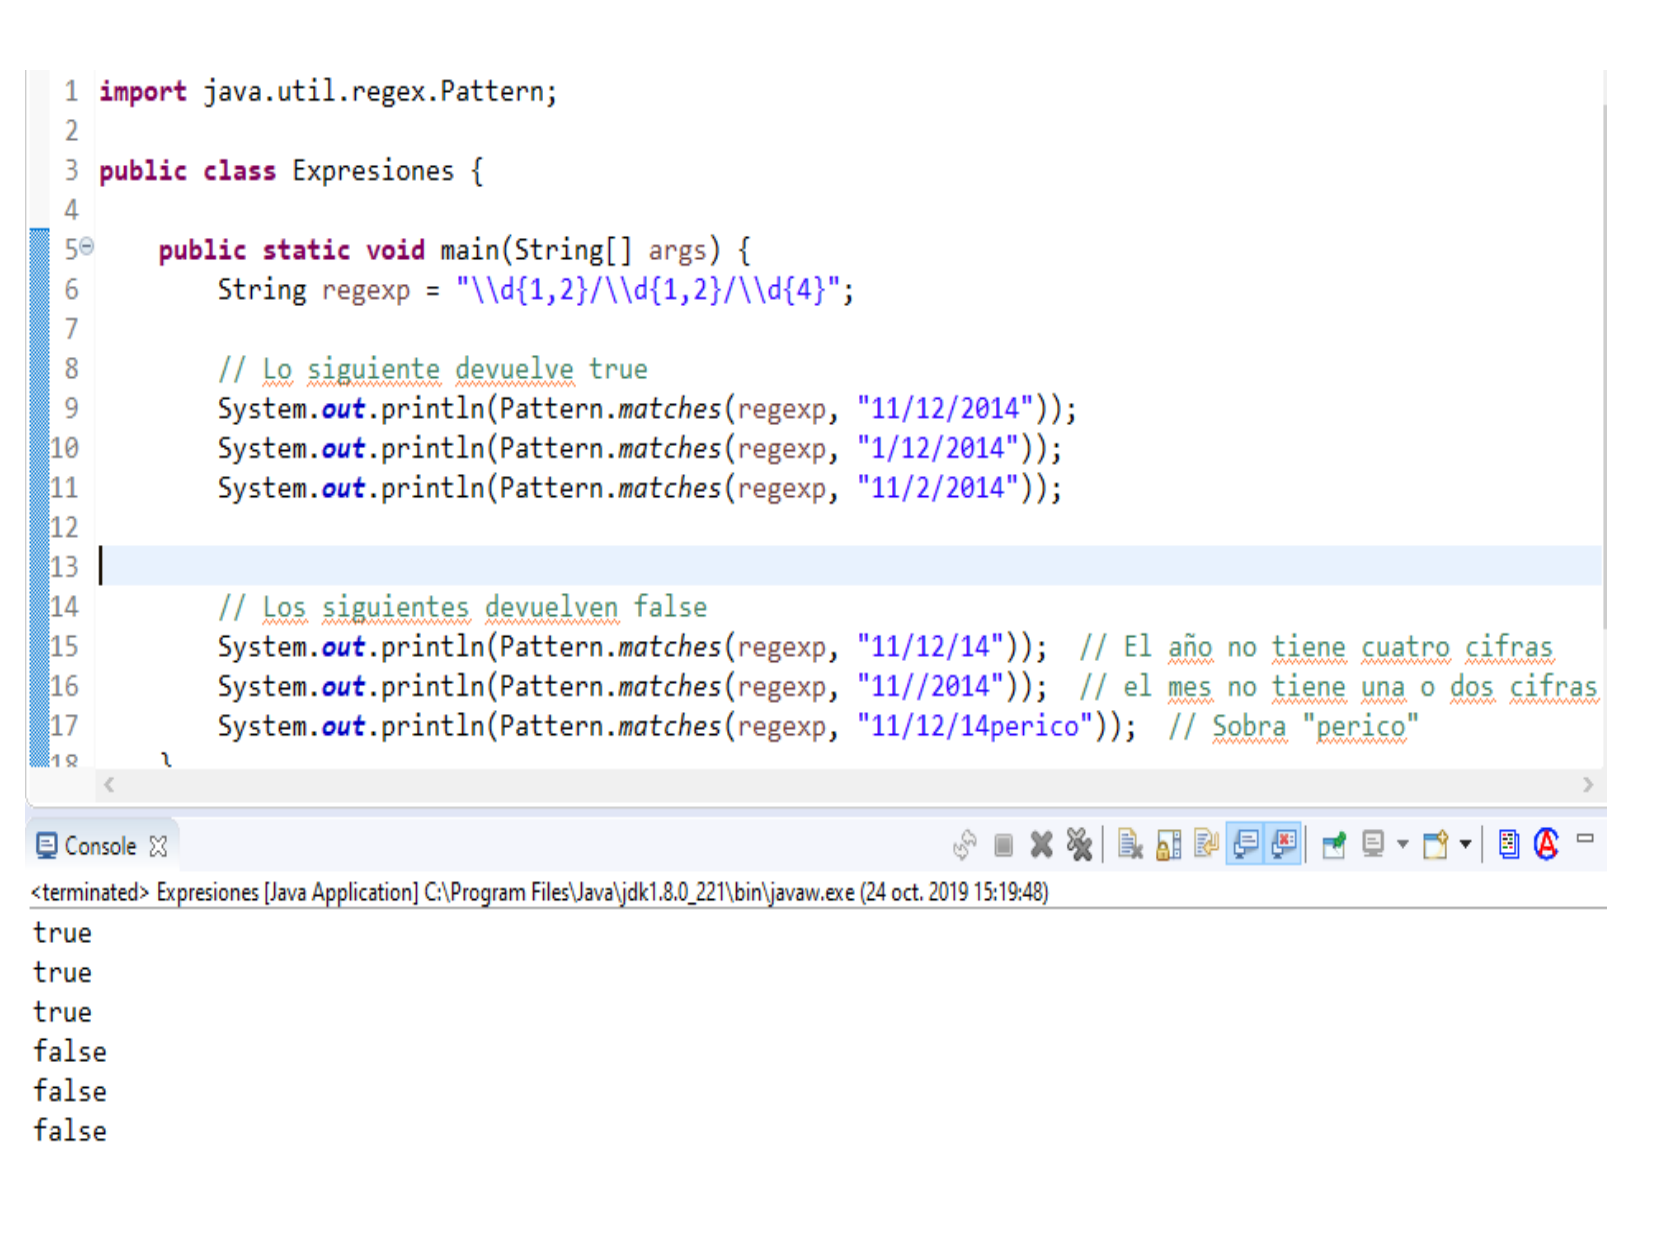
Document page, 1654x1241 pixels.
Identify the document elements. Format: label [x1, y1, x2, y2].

picture [25, 70, 1607, 1158]
